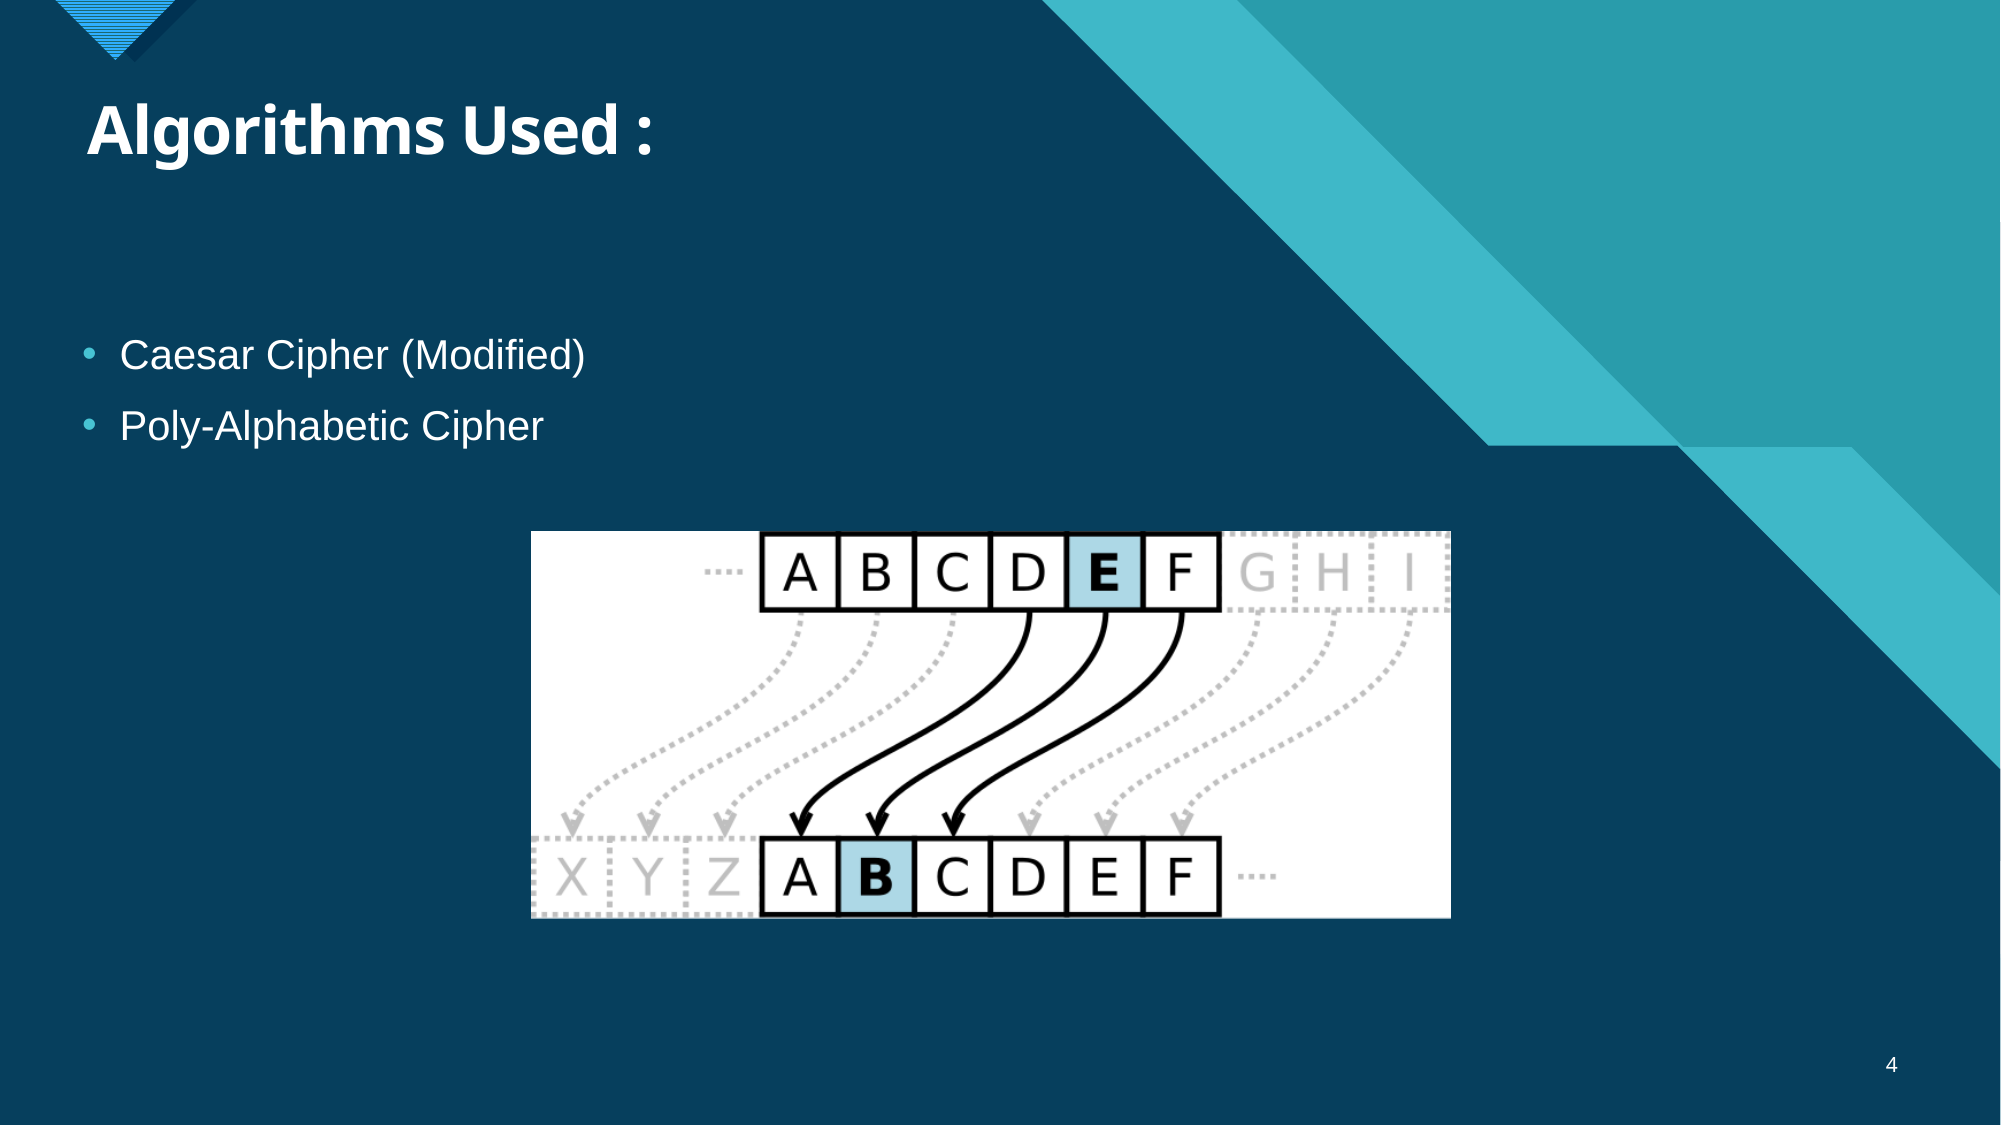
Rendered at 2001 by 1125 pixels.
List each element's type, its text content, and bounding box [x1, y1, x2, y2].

list Caesar Cipher (Modified) Poly-Alphabetic Cipher [67, 249, 1170, 717]
title Algorithms Used : [72, 89, 1913, 177]
picture [532, 532, 1450, 918]
